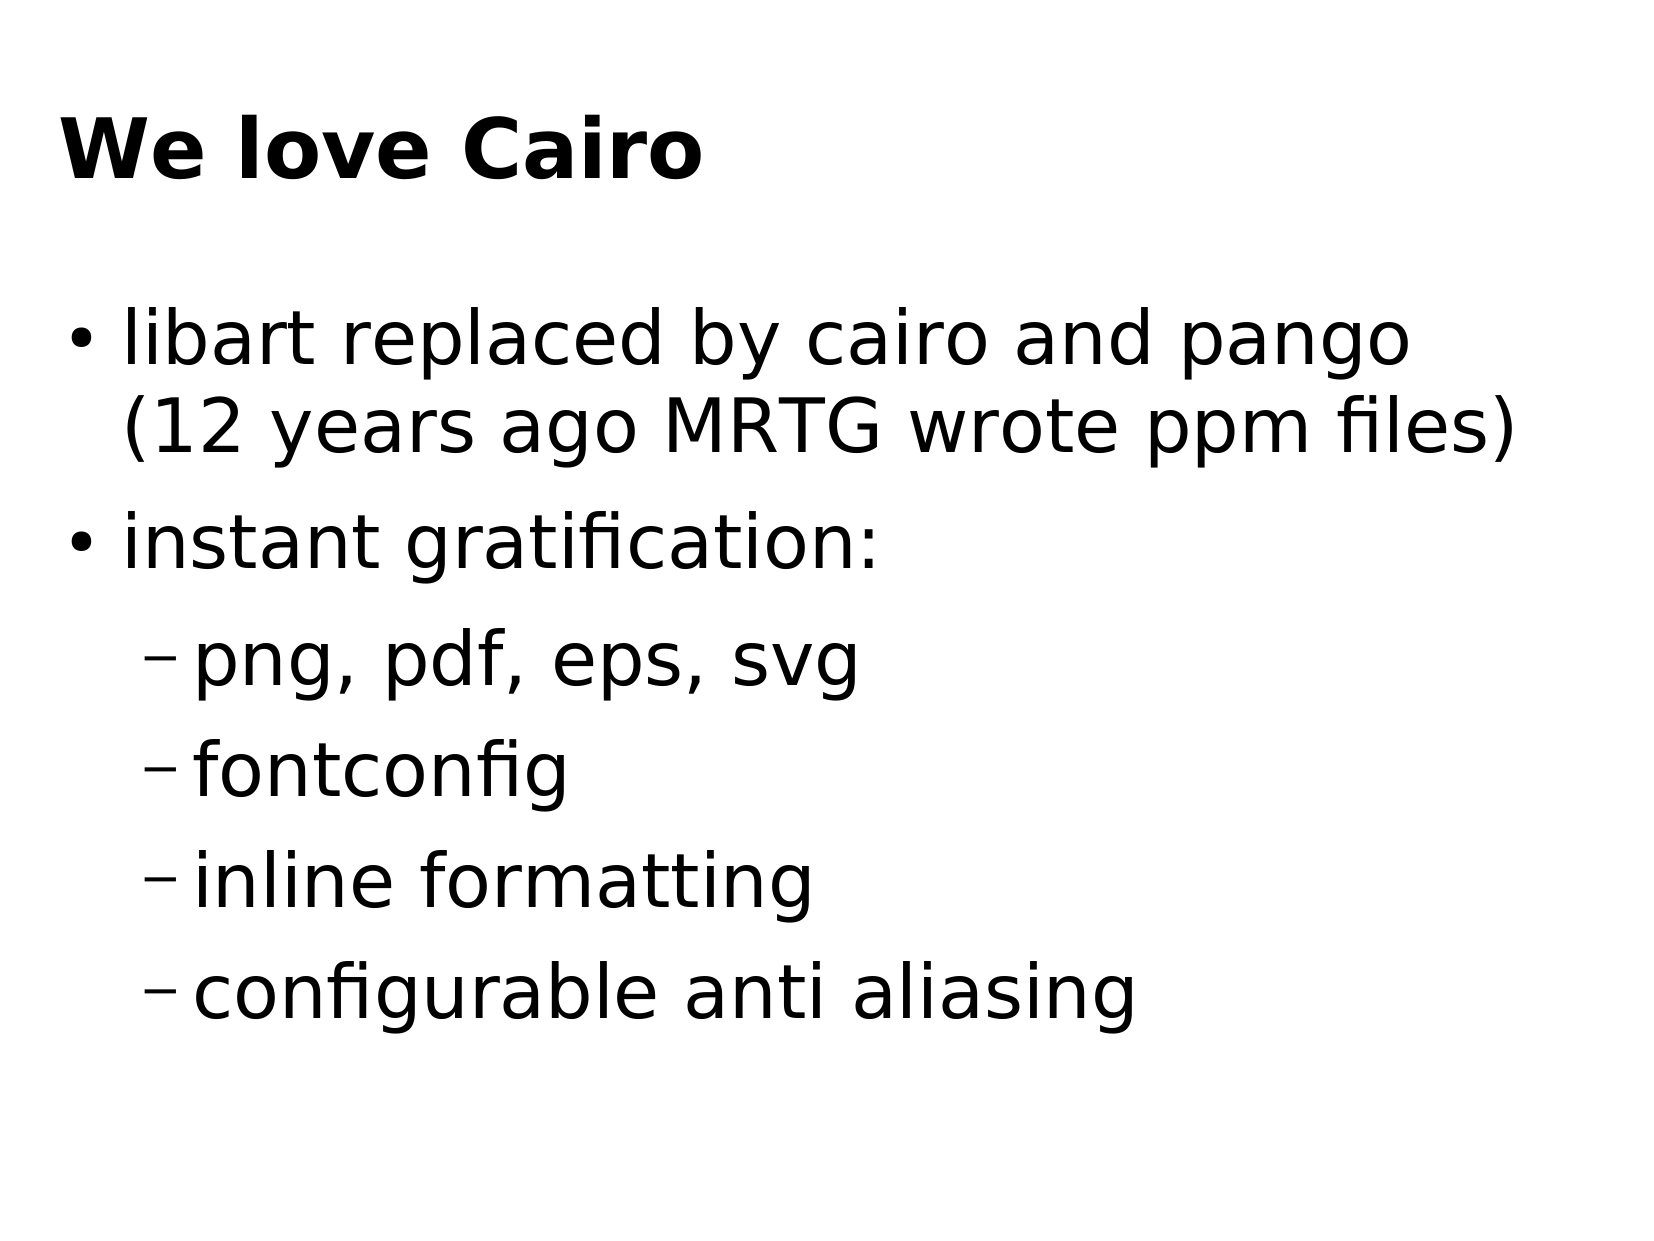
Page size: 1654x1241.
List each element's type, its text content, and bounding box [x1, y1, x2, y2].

title We love Cairo [59, 75, 1607, 225]
list libart replaced by cairo and pango (12 years ago MRTG wrote ppm files) instant gratification: png, pdf, eps, svg fontconfig inline formatting configurable anti aliasing [50, 295, 1571, 1099]
